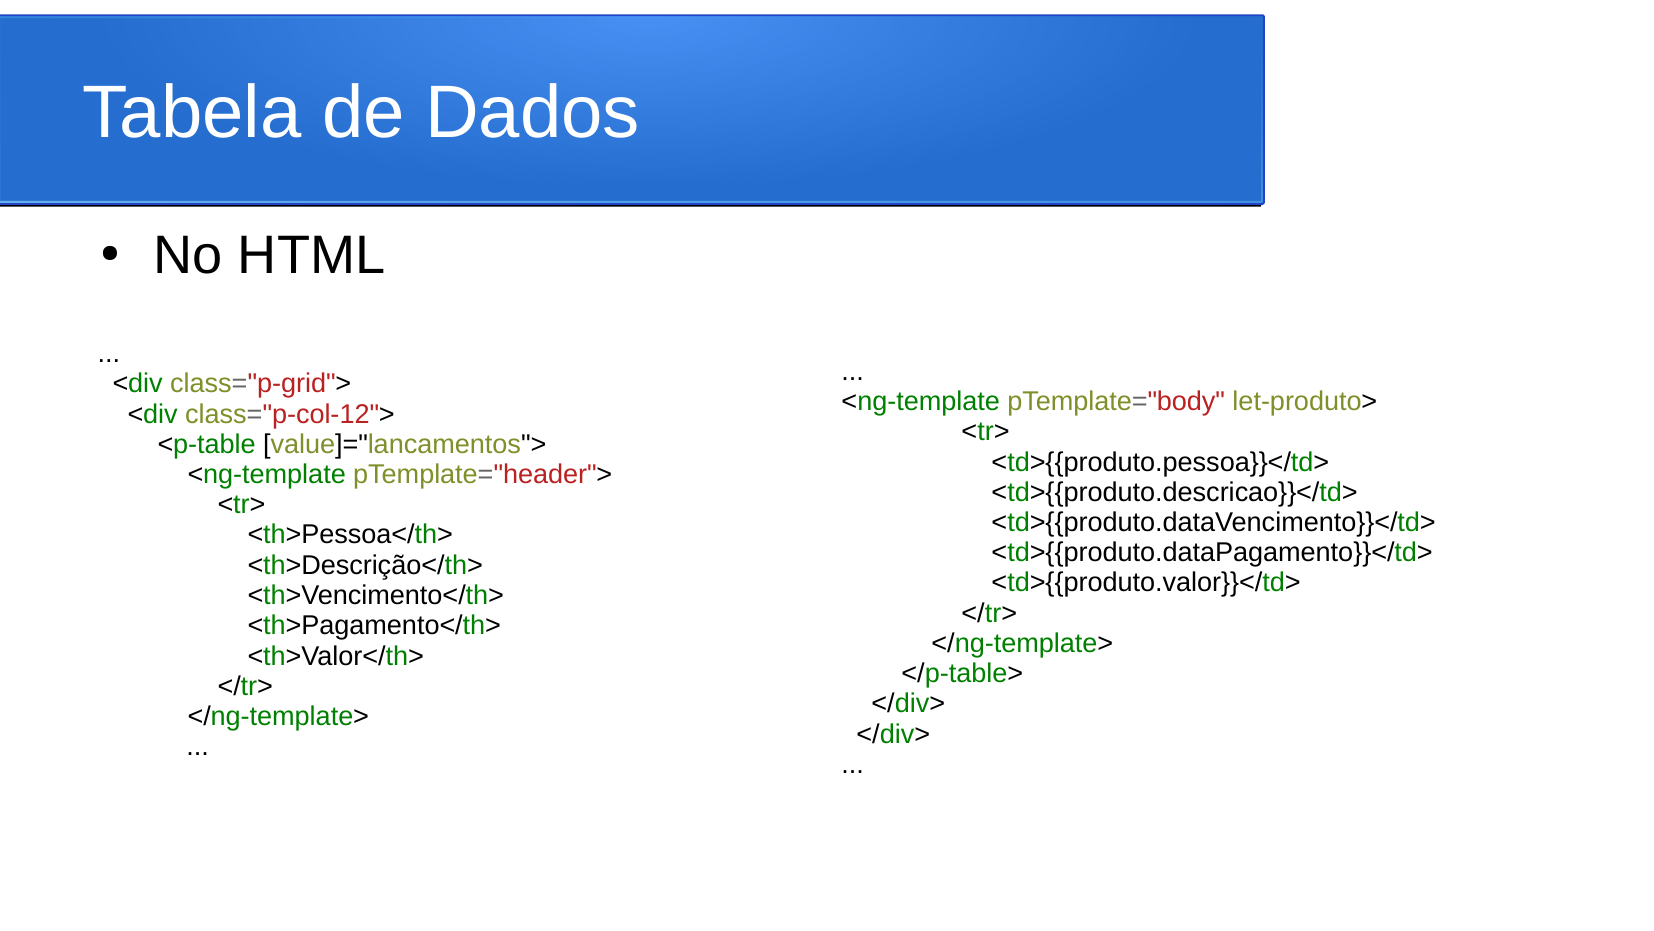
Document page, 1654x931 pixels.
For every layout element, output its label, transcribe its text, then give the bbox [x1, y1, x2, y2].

title Tabela de Dados [82, 35, 1235, 189]
list No HTML [82, 224, 1571, 764]
text_box ... <ng-template pTemplate="body" let-produto> <tr> <td>{{produto.pessoa}}</td> <td>{{produto.descricao}}</td> <td>{{produto.dataVencimento}}</td> <td>{{produto.dataPagamento}}</td> <td>{{produto.valor}}</td> </tr> </ng-template> </p-table> </div> </div> ... [826, 348, 1560, 848]
text_box ... <div class="p-grid"> <div class="p-col-12"> <p-table [value]="lancamentos"> <ng-template pTemplate="header"> <tr> <th>Pessoa</th> <th>Descrição</th> <th>Vencimento</th> <th>Pagamento</th> <th>Valor</th> </tr> </ng-template> ... [82, 330, 674, 769]
